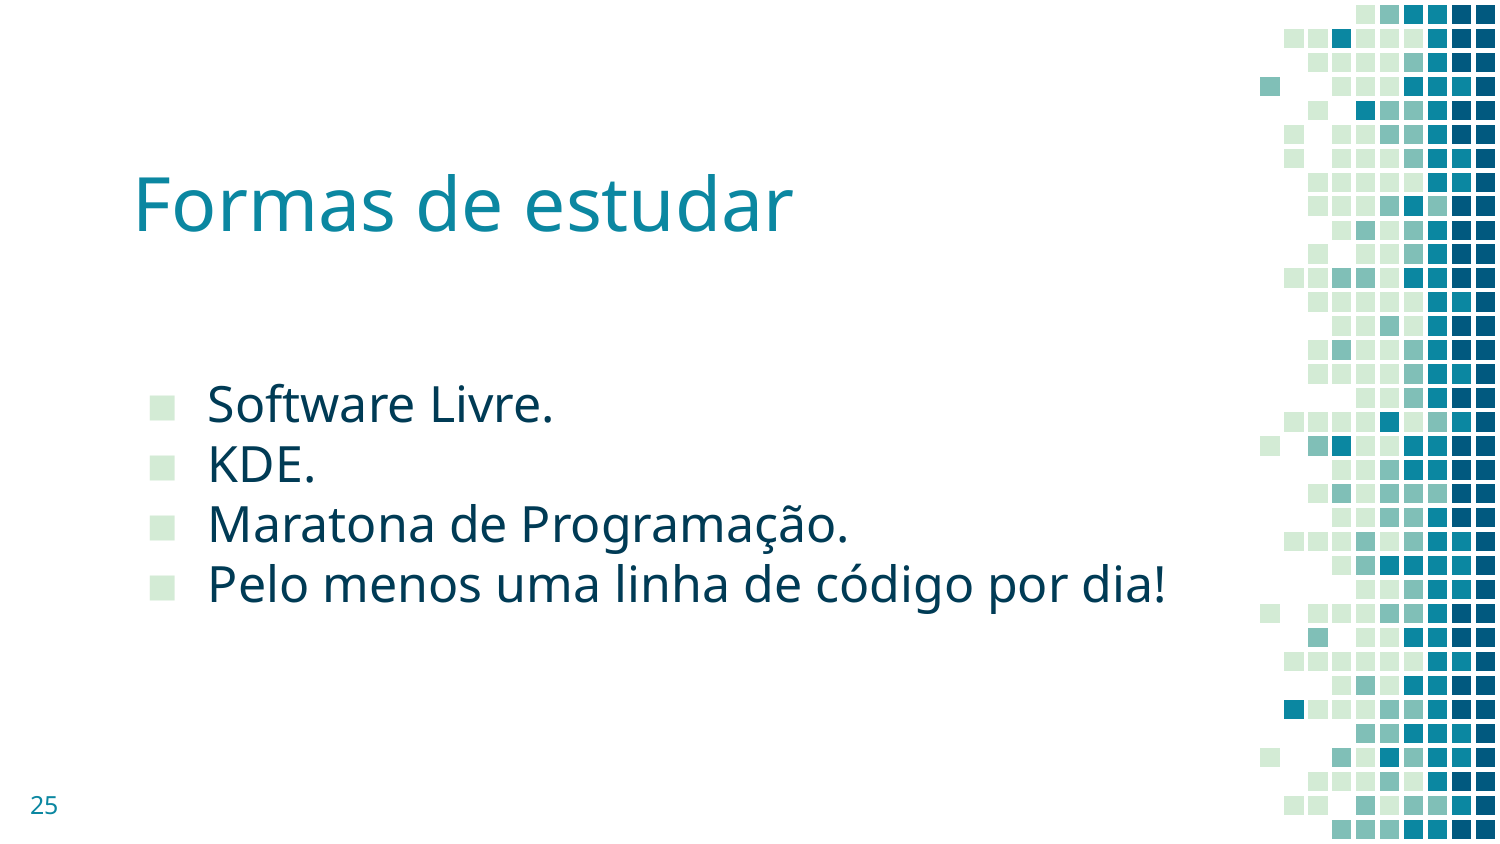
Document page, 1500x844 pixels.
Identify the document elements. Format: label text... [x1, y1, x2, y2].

title Formas de estudar [117, 121, 1227, 262]
slide_number <number> [15, 774, 105, 839]
list Software Livre. KDE. Maratona de Programação. Pelo menos uma linha de código por dia! [117, 284, 1227, 774]
